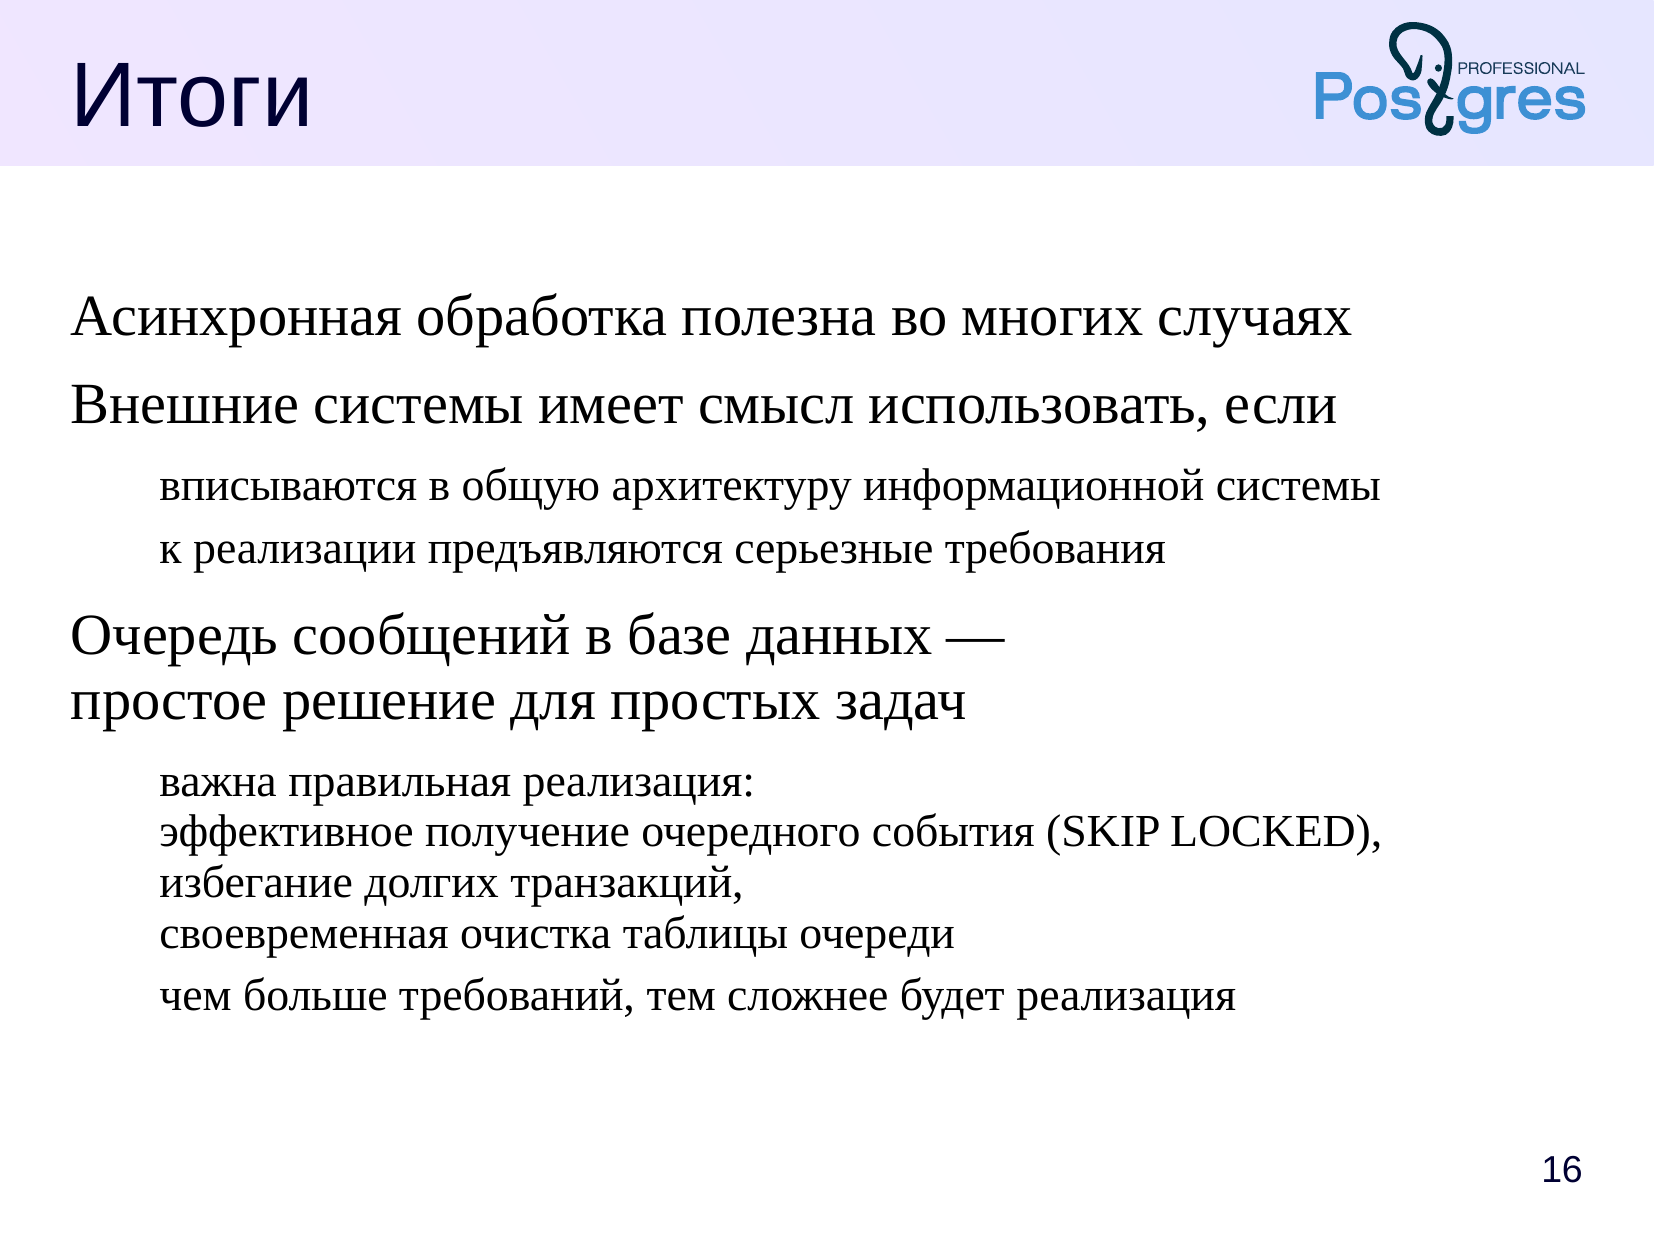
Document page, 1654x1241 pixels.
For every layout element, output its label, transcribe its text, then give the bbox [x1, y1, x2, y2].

title Итоги [70, 43, 1241, 147]
list Асинхронная обработка полезна во многих случаях Внешние системы имеет смысл использовать, если вписываются в общую архитектуру информационной системы к реализации предъявляются серьезные требования Очередь сообщений в базе данных — простое решение для простых задач важна правильная реализация: эффективное получение очередного события (SKIP LOCKED), избегание долгих транзакций, своевременная очистка таблицы очереди чем больше требований, тем сложнее будет реализация [70, 283, 1583, 1134]
